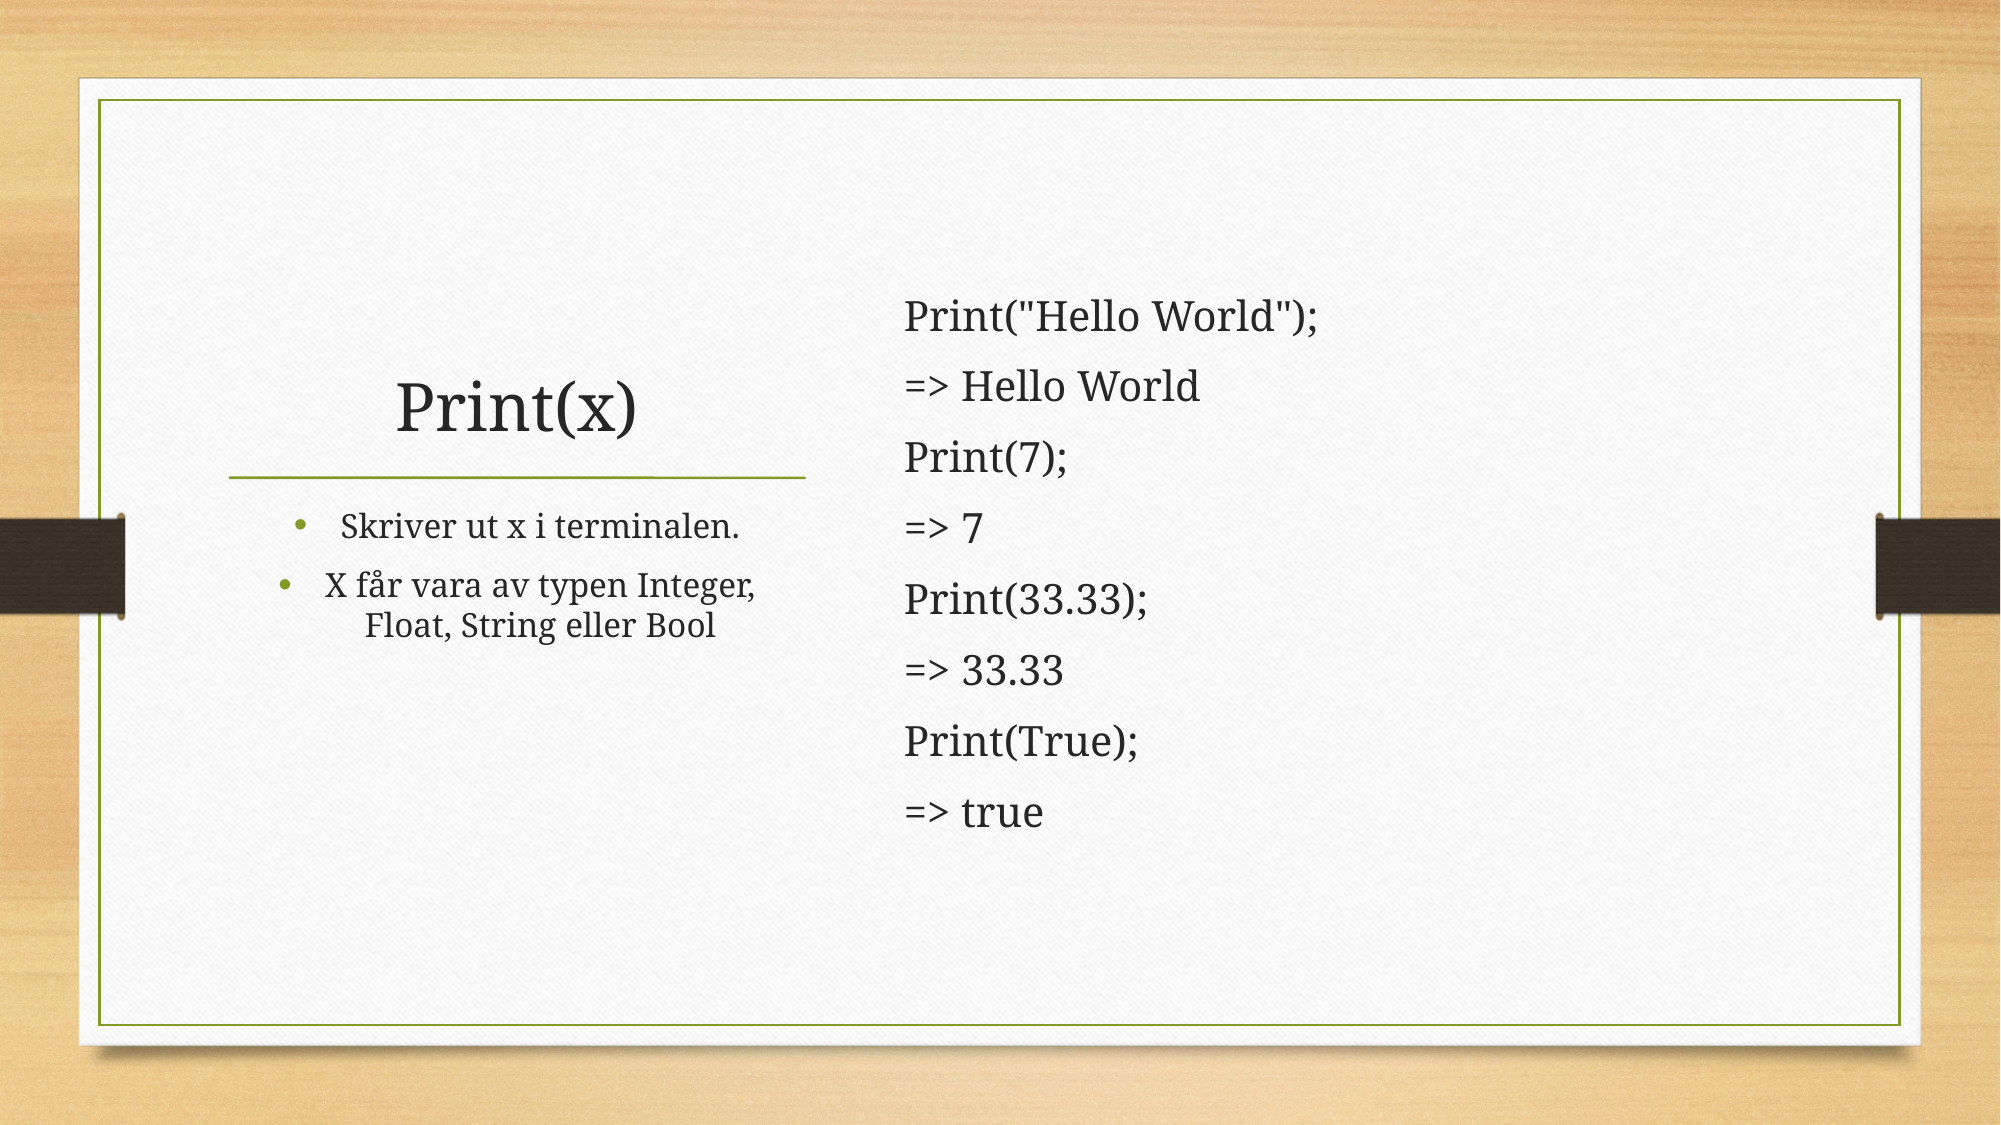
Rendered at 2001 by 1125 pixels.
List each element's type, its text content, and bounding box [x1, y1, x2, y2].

list Skriver ut x i terminalen. X får vara av typen Integer, Float, String eller Bool [212, 497, 823, 898]
list Print("Hello World"); => Hello World Print(7); => 7 Print(33.33); => 33.33 Print(True); => true [888, 161, 1787, 964]
title Print(x) [212, 227, 823, 453]
picture [0, 0, 2001, 1125]
